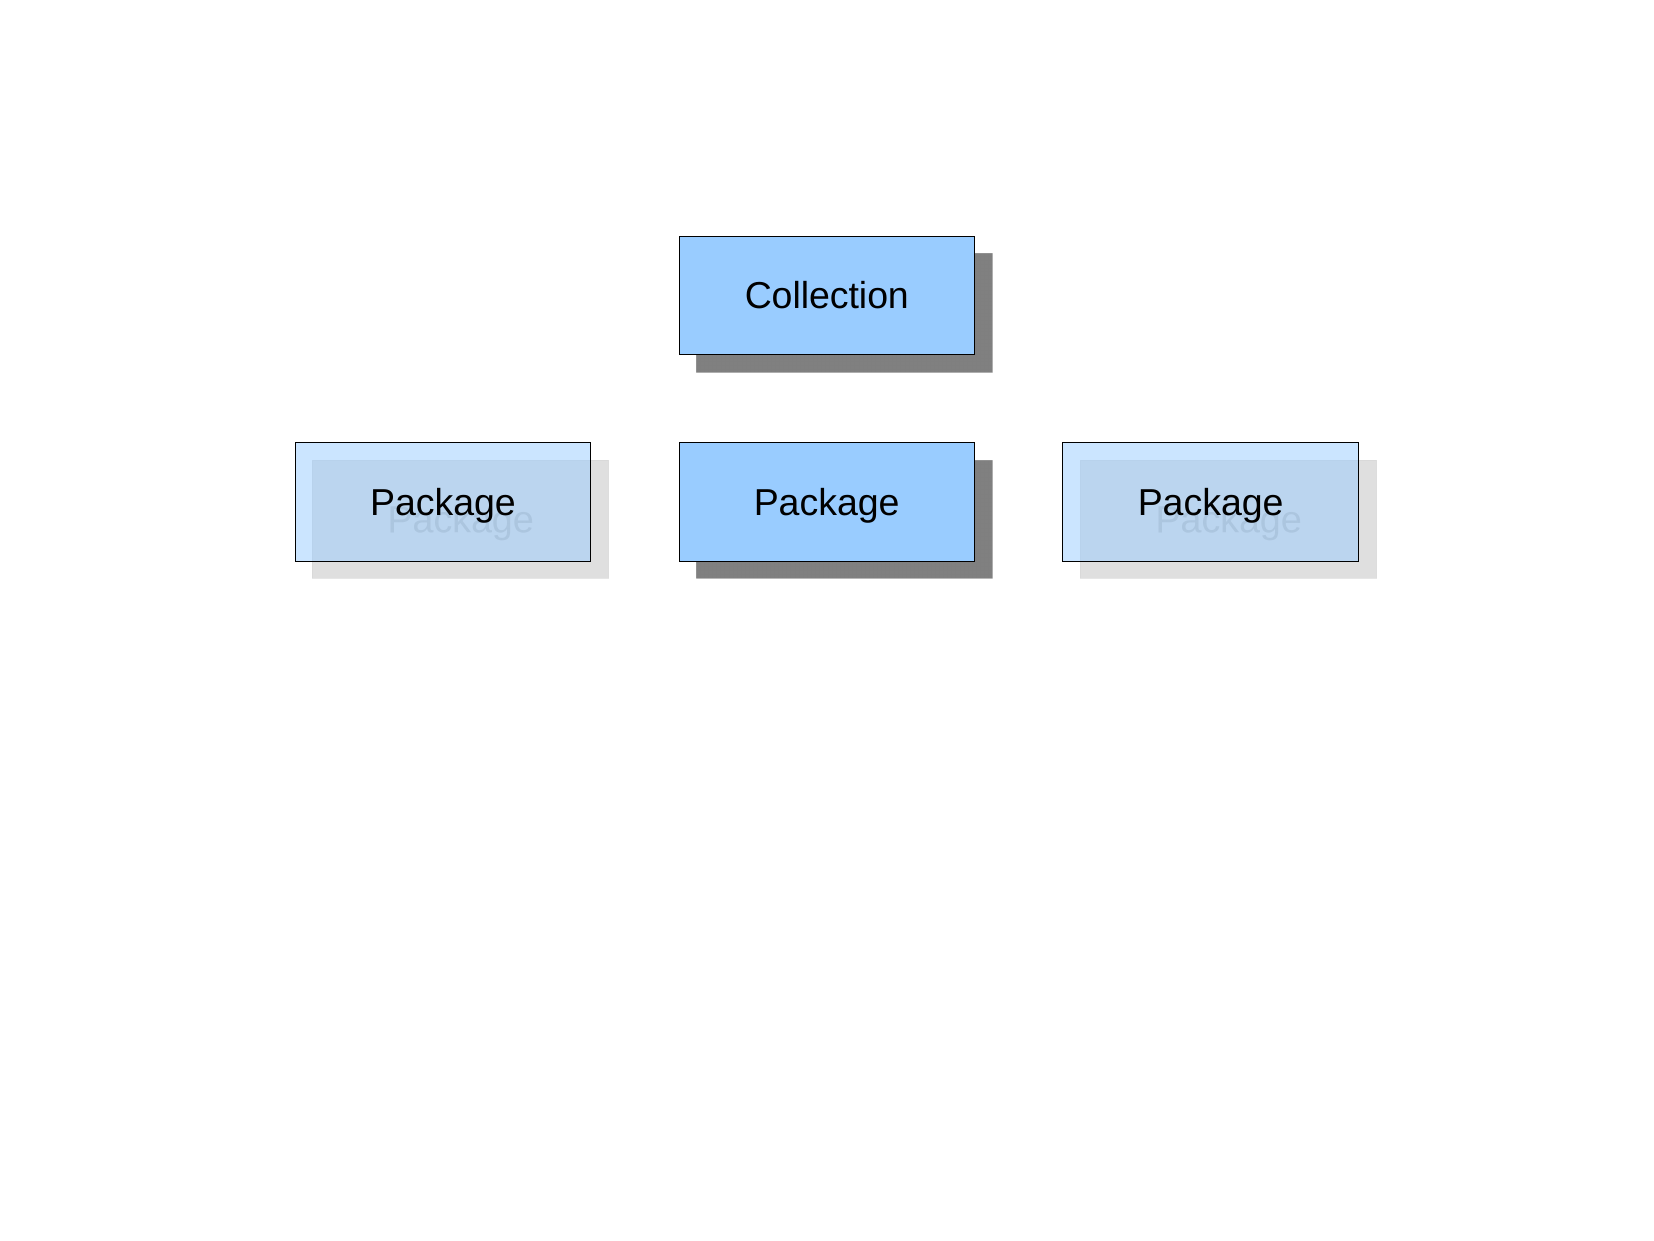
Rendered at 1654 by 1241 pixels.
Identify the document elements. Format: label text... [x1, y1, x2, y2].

text_box Collection [679, 236, 975, 355]
text_box Package [295, 442, 591, 562]
text_box Package [1062, 442, 1359, 562]
text_box Package [679, 442, 975, 562]
